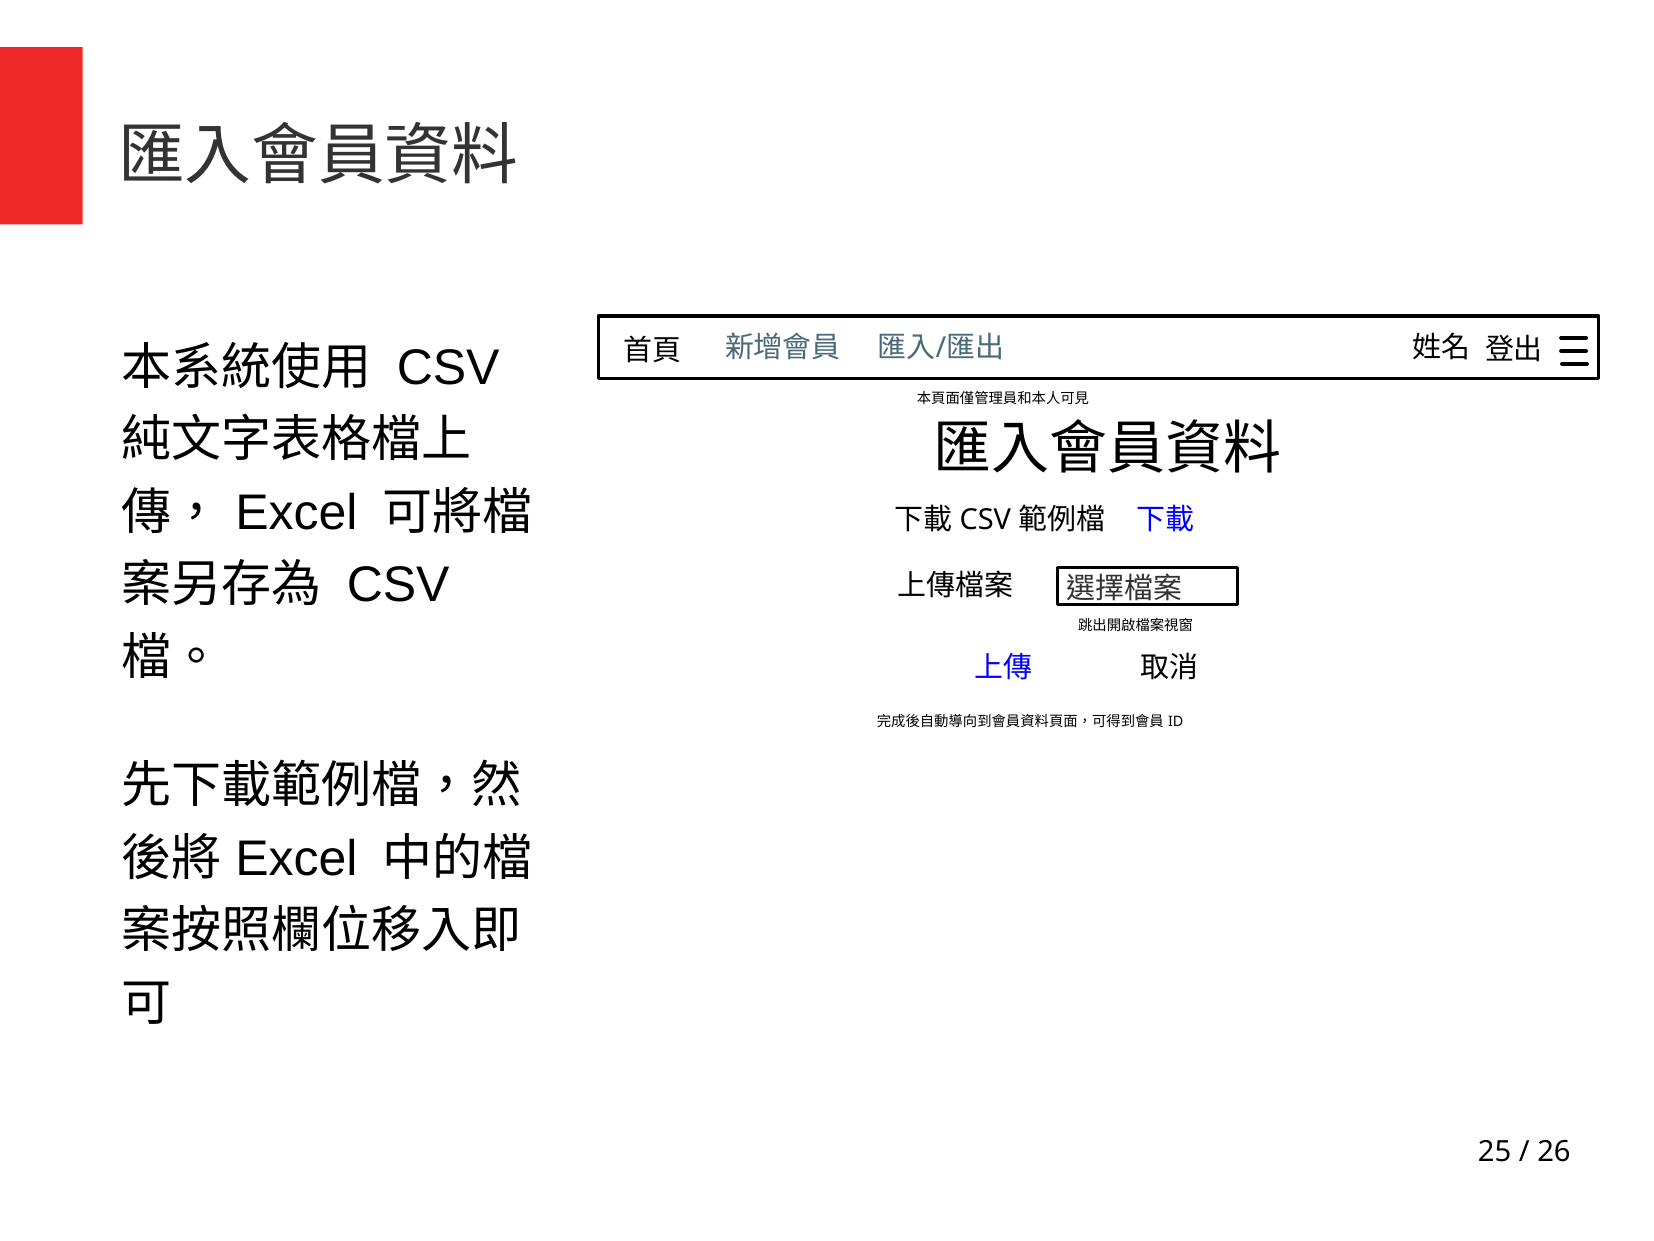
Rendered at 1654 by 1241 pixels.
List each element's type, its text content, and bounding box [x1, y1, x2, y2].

picture [590, 308, 1608, 1028]
text_box 本系統使用 CSV 純文字表格檔上傳，Excel 可將檔案另存為 CSV 檔。 先下載範例檔，然後將Excel 中的檔案按照欄位移入即可 [106, 318, 567, 1074]
title 匯入會員資料 [118, 49, 1571, 257]
